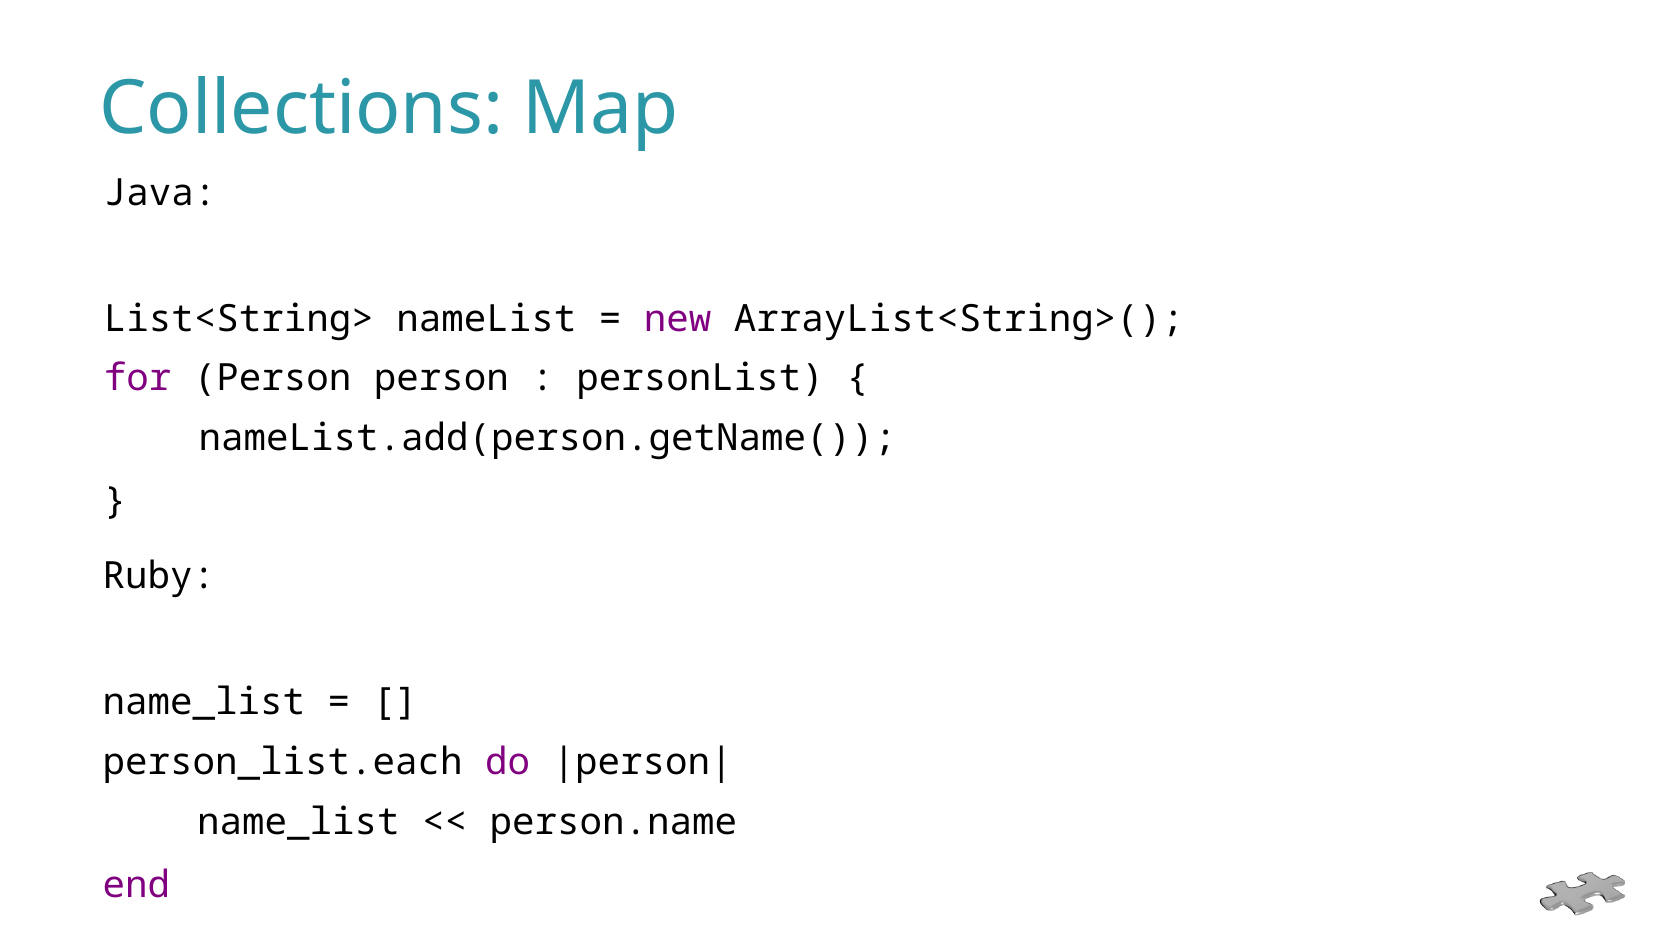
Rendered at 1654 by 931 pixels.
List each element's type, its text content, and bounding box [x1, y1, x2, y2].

list Ruby: name_list = [] person_list.each do |person| name_list << person.name end [102, 549, 1613, 931]
picture [1613, 871, 1626, 916]
title Collections: Map [99, 54, 1535, 154]
list Java: List<String> nameList = new ArrayList<String>(); for (Person person : personList) { nameList.add(person.getName()); } [104, 165, 1654, 656]
